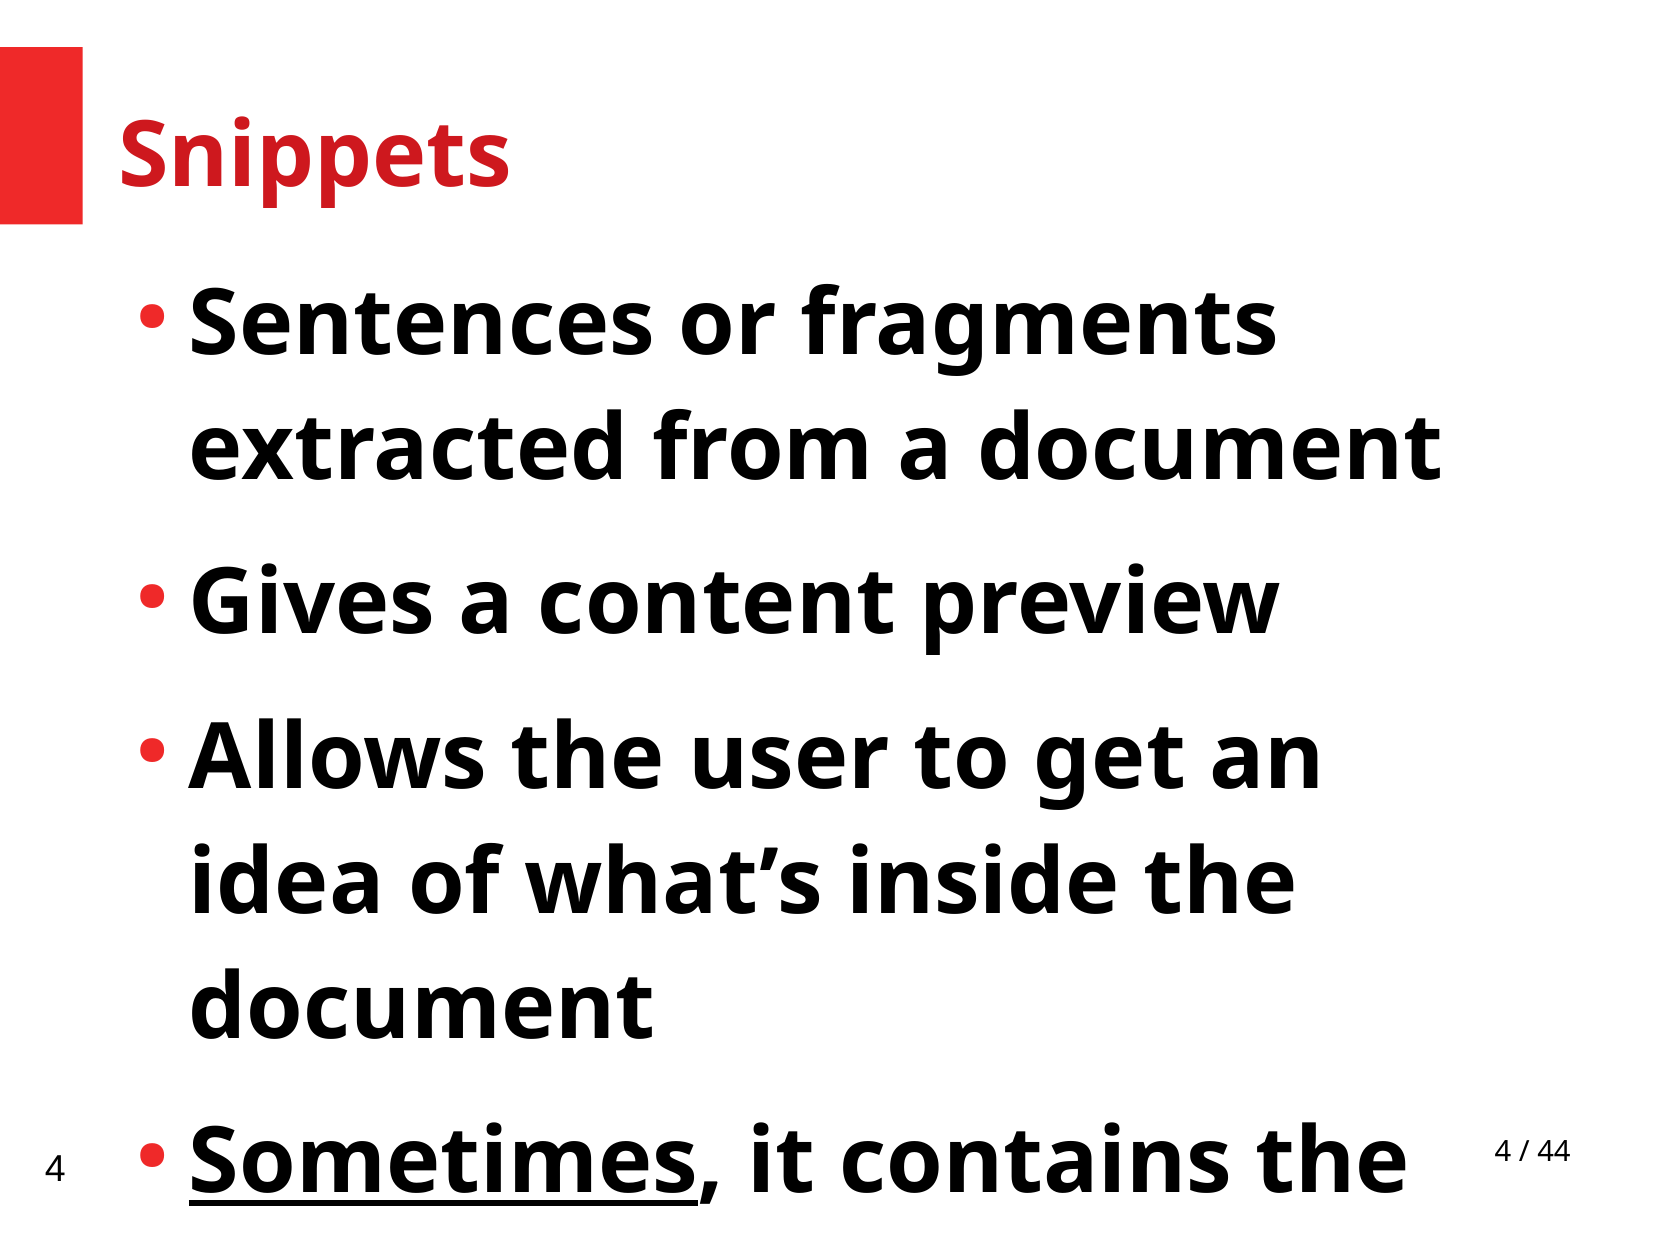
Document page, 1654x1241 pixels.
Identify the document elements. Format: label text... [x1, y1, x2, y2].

title Snippets [118, 49, 1571, 257]
text_box 4 [30, 1140, 76, 1197]
list Sentences or fragments extracted from a document Gives a content preview Allows the user to get an idea of what’s inside the document Sometimes, it contains the answer to the search query [118, 256, 1536, 1186]
